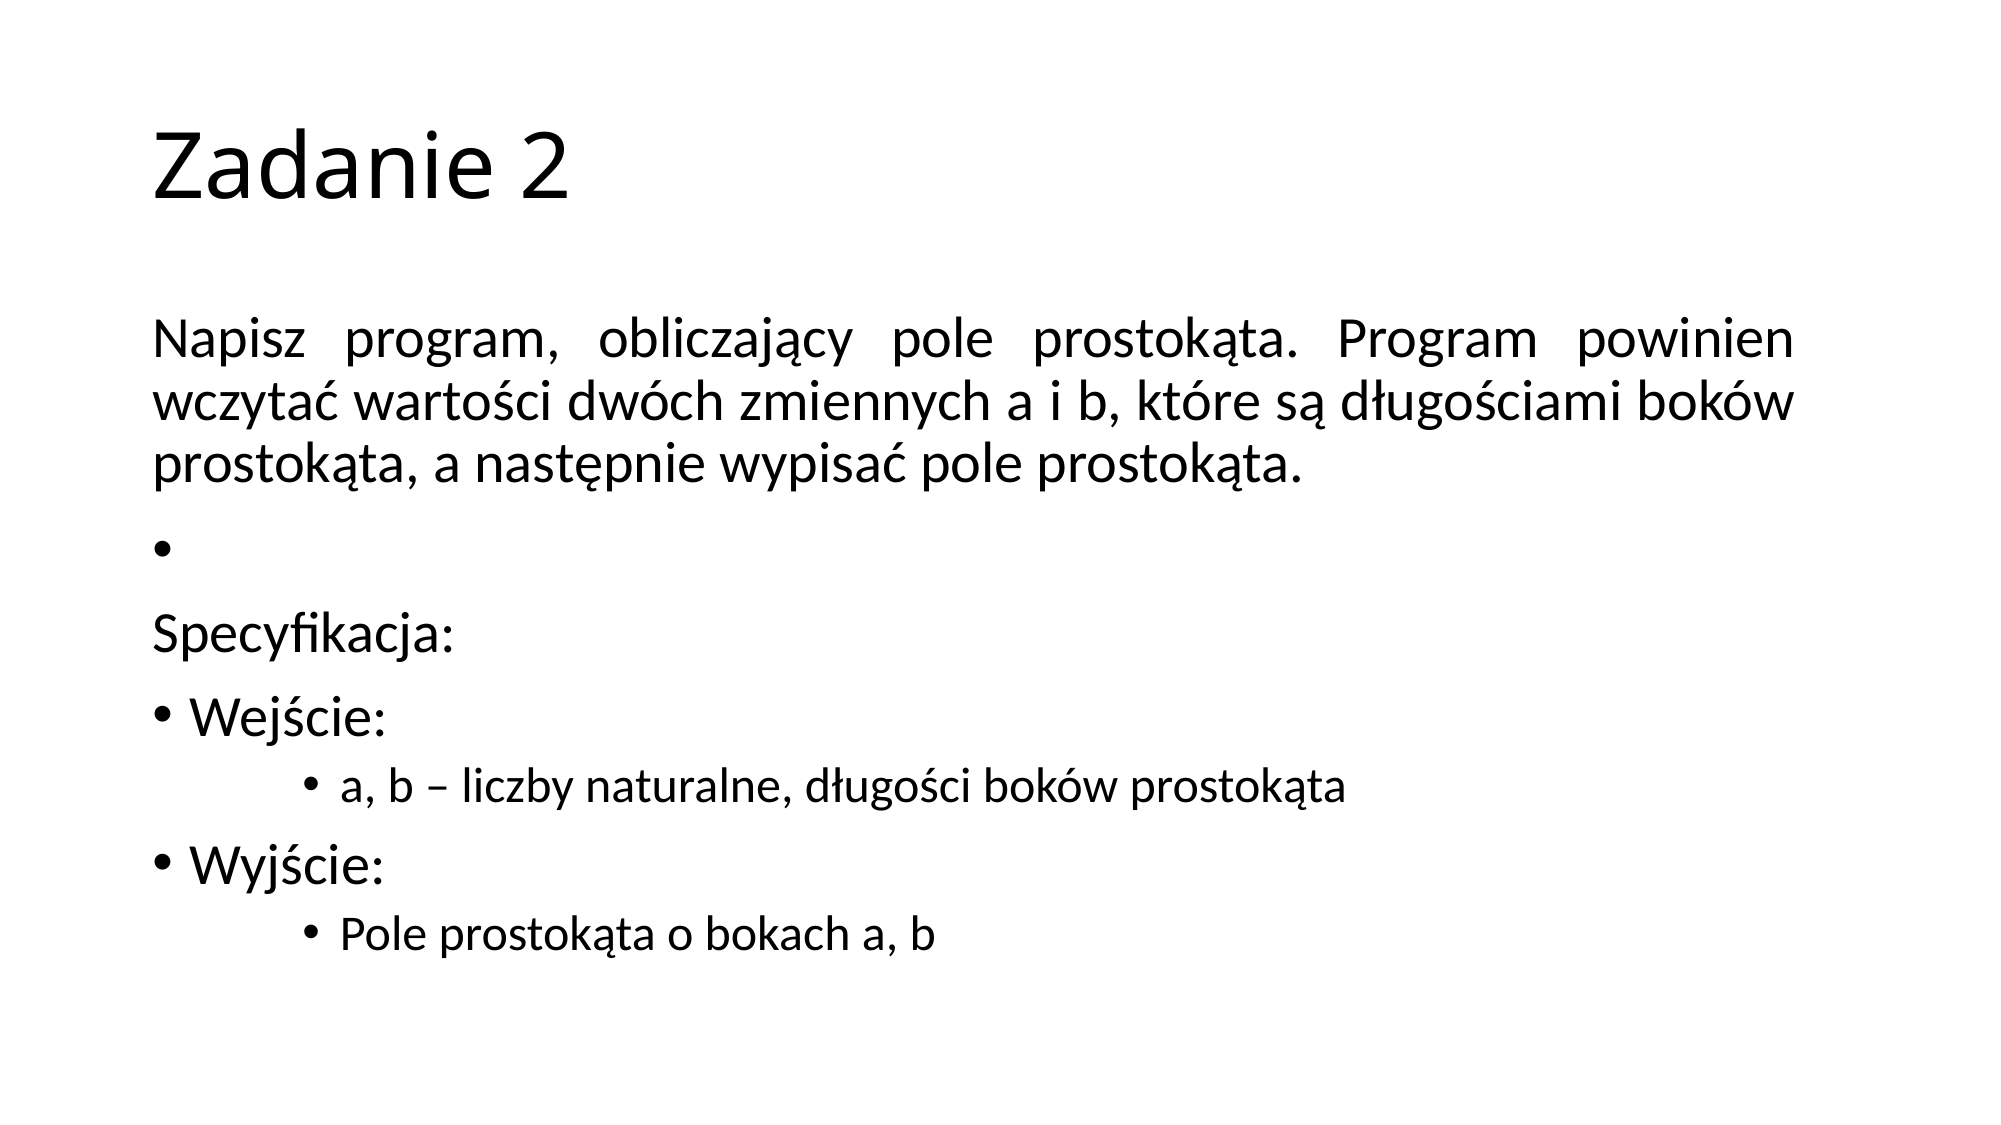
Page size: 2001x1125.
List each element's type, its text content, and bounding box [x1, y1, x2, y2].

list Napisz program, obliczający pole prostokąta. Program powinien wczytać wartości dwóch zmiennych a i b, które są długościami boków prostokąta, a następnie wypisać pole prostokąta. Specyfikacja: Wejście: a, b – liczby naturalne, długości boków prostokąta Wyjście: Pole prostokąta o bokach a, b [137, 299, 1863, 1014]
title Zadanie 2 [137, 59, 1863, 278]
